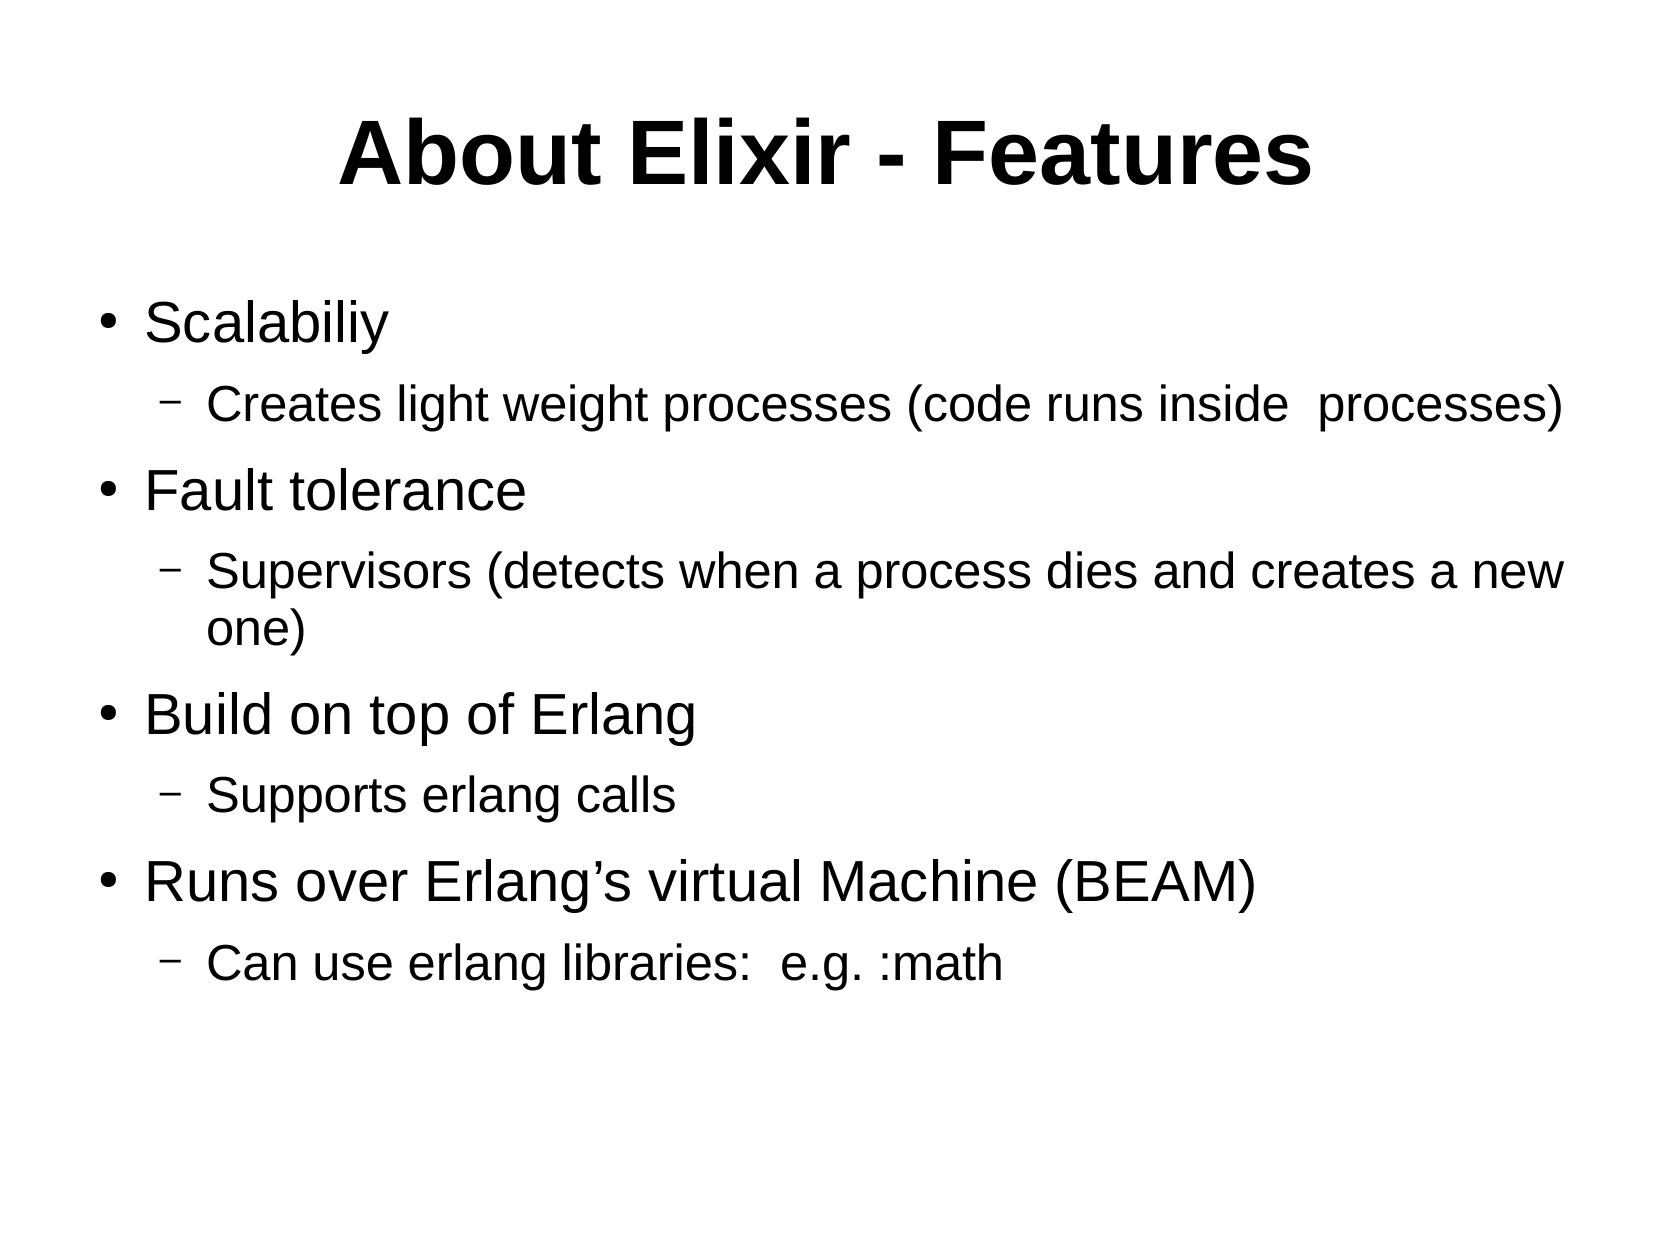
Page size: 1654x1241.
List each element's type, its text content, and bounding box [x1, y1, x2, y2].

title About Elixir - Features [82, 49, 1571, 257]
list Scalabiliy Creates light weight processes (code runs inside processes) Fault tolerance Supervisors (detects when a process dies and creates a new one) Build on top of Erlang Supports erlang calls Runs over Erlang’s virtual Machine (BEAM) Can use erlang libraries: e.g. :math [82, 290, 1571, 1010]
